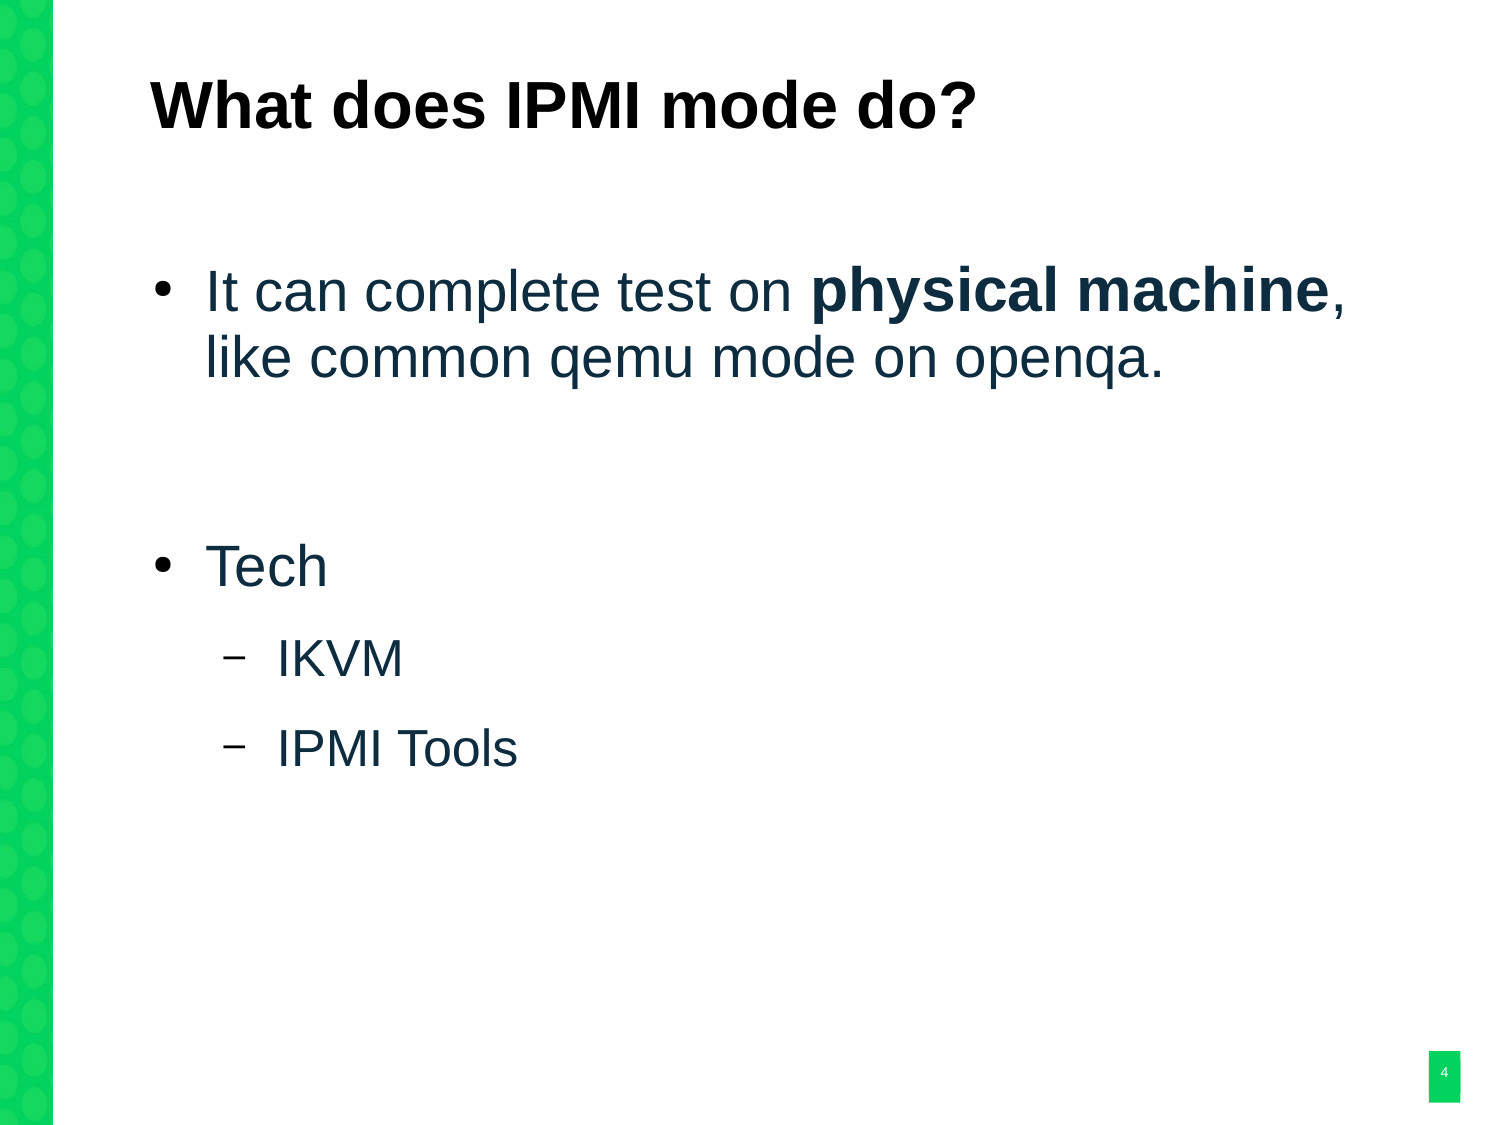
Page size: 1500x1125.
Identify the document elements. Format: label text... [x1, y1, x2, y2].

picture [0, 0, 61, 1125]
list It can complete test on physical machine, like common qemu mode on openqa. Tech IKVM IPMI Tools [135, 254, 1441, 1016]
text_box <number> [1428, 1051, 1461, 1094]
title What does IPMI mode do? [150, 21, 1465, 189]
